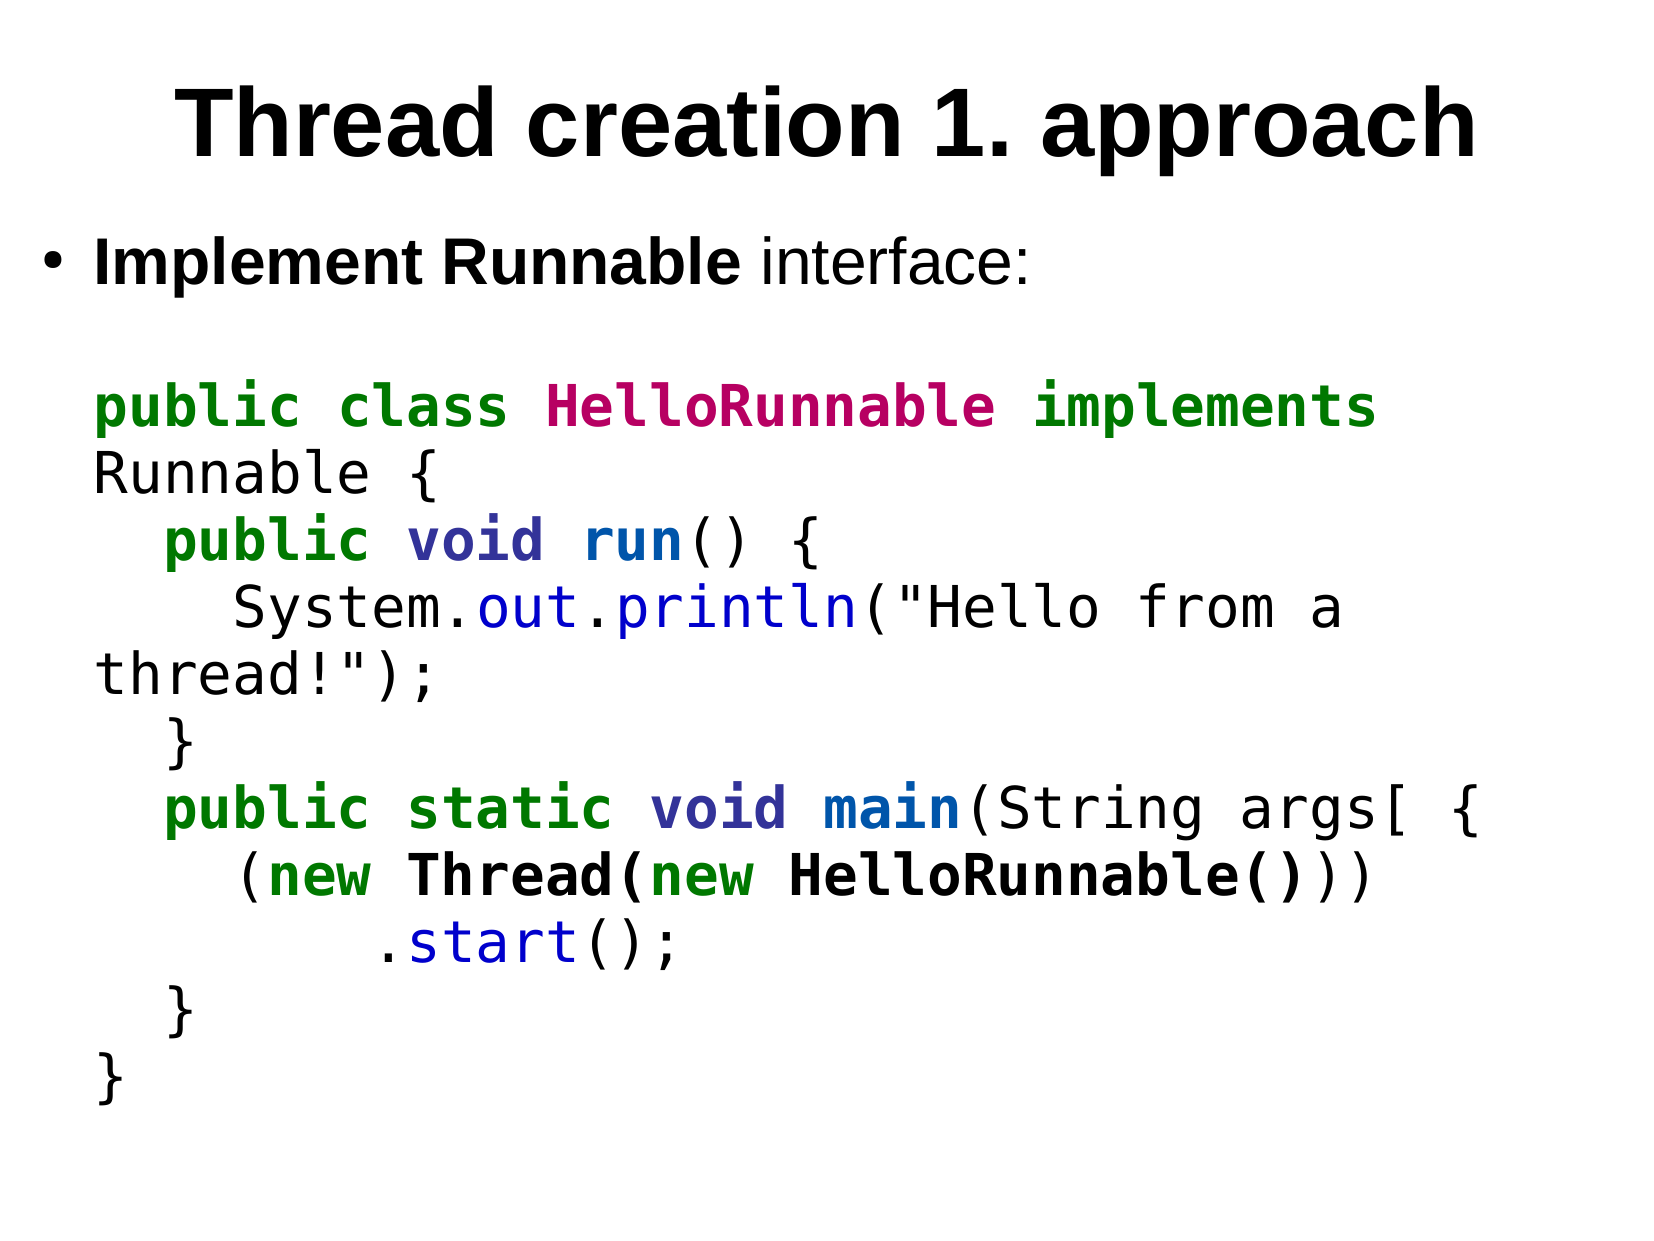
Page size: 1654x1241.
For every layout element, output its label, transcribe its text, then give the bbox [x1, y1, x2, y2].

title Thread creation 1. approach [82, 49, 1571, 196]
list Implement Runnable interface: public class HelloRunnable implements Runnable { public void run() { System.out.println("Hello from a thread!"); } public static void main(String args[ { (new Thread(new HelloRunnable())) .start(); } } [23, 225, 1630, 1186]
